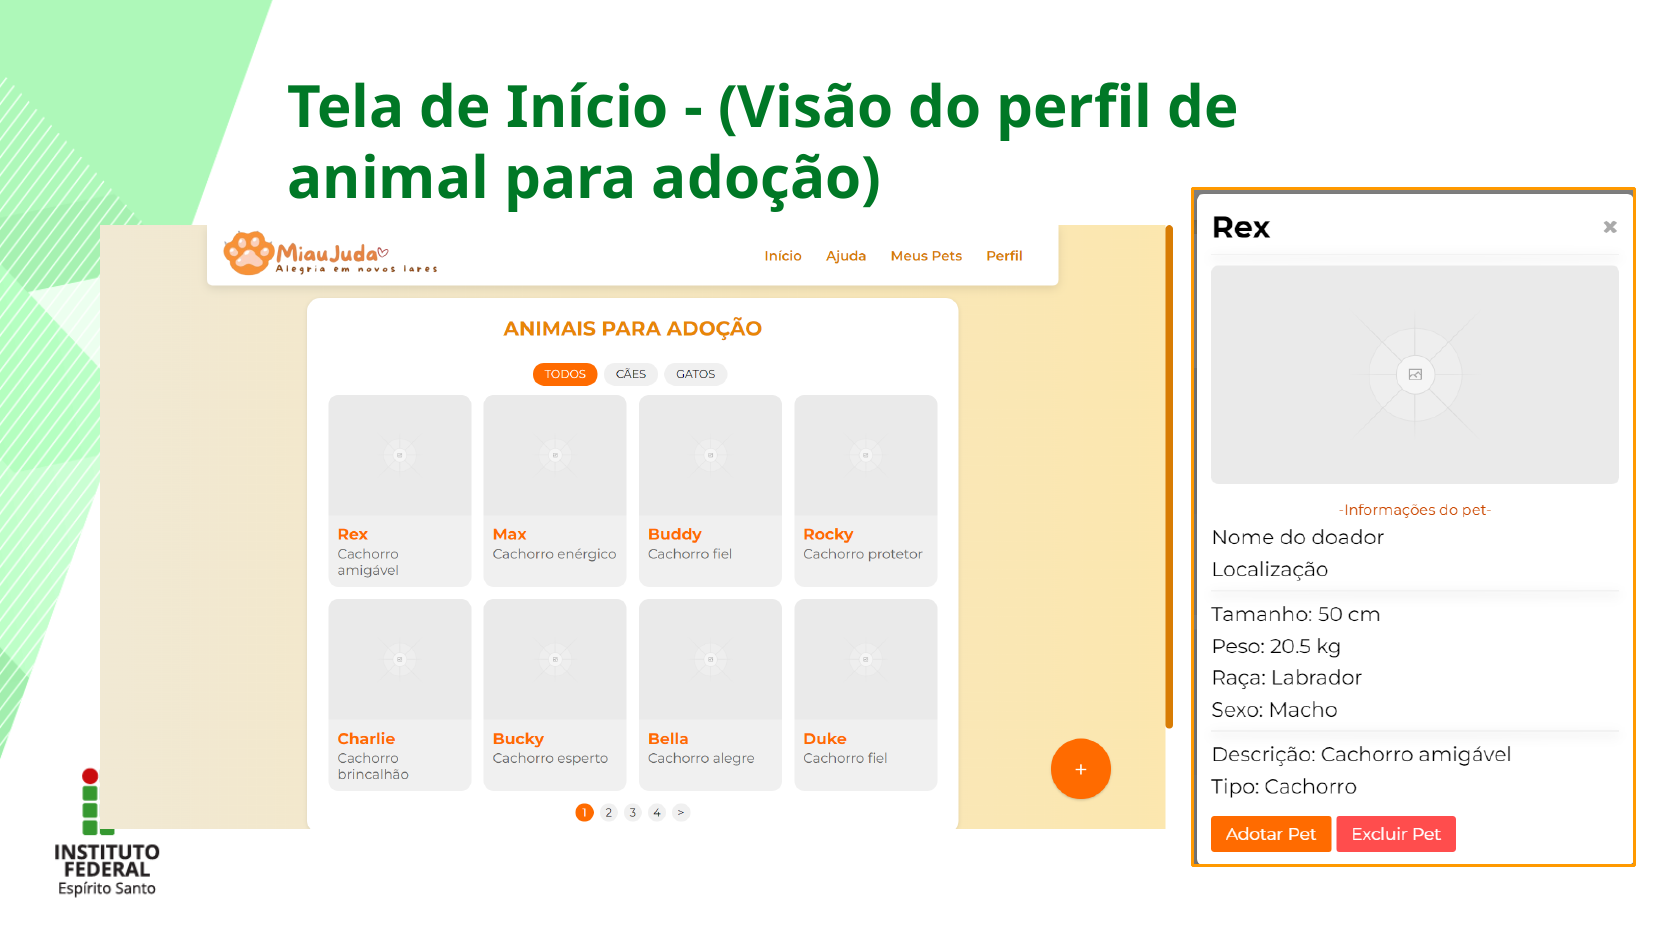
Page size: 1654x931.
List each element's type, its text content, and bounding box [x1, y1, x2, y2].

text_box Tela de Início - (Visão do perfil de animal para adoção) [272, 61, 1325, 147]
picture [0, 0, 1654, 931]
